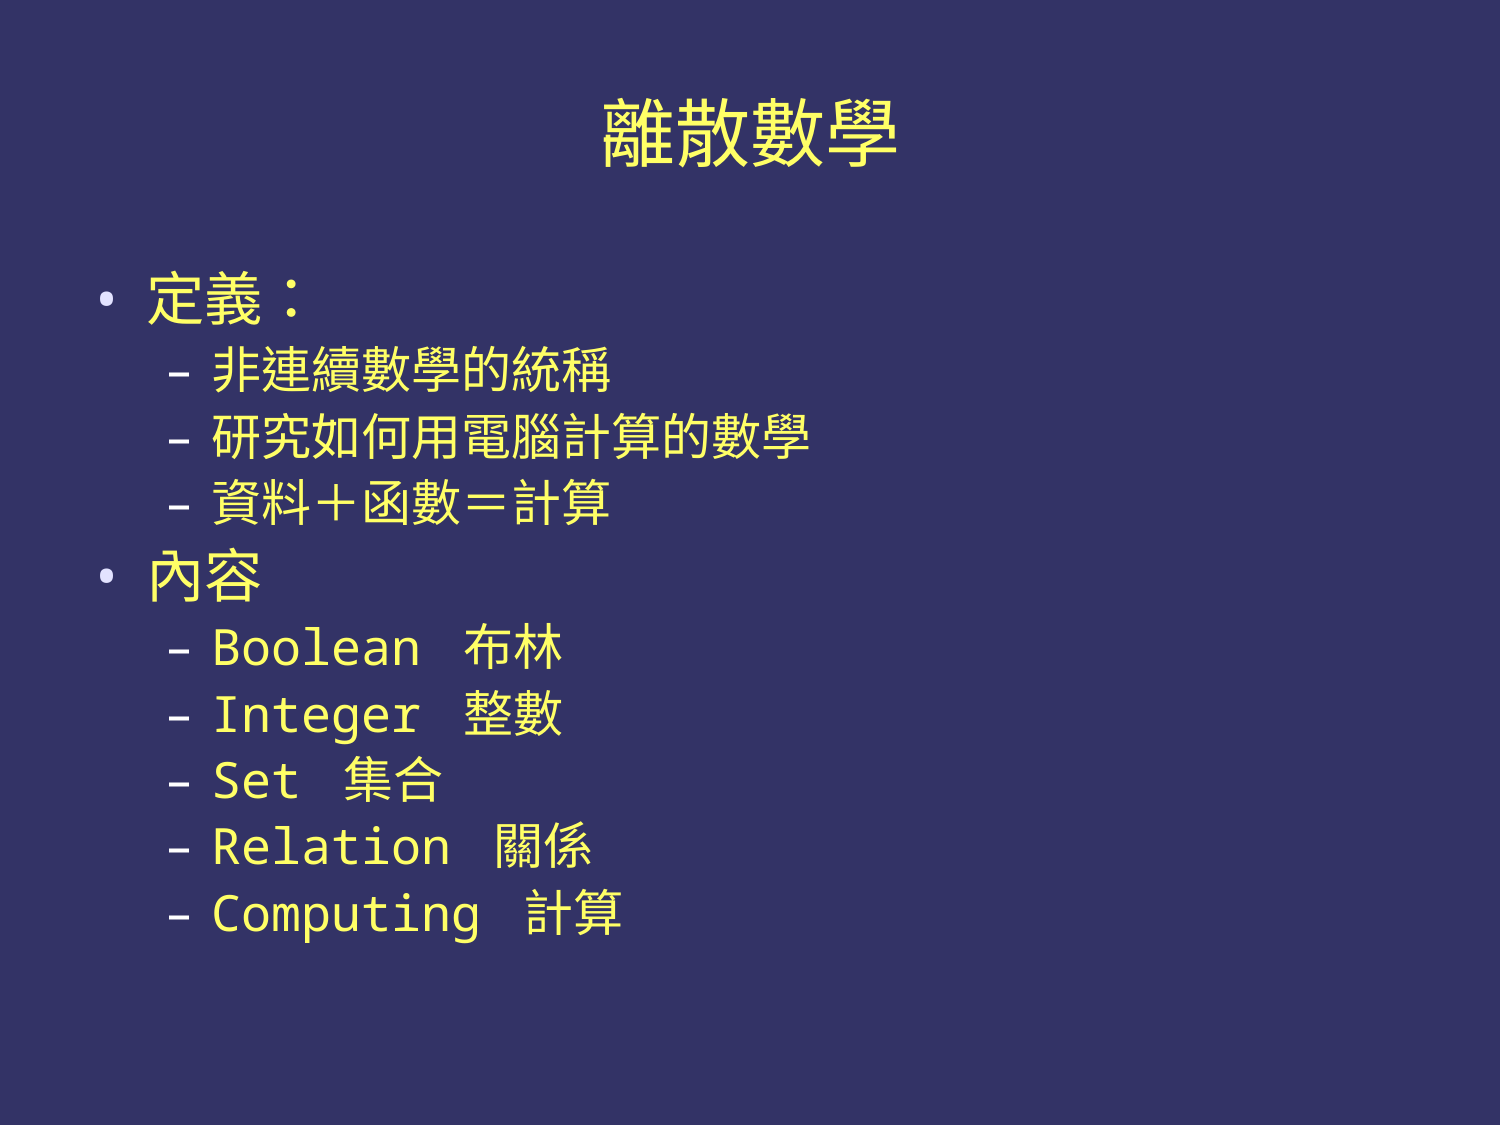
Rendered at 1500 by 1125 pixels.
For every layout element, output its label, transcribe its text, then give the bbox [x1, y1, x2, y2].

list 定義： 非連續數學的統稱 研究如何用電腦計算的數學 資料＋函數＝計算 內容 Boolean 布林 Integer 整數 Set 集合 Relation 關係 Computing 計算 [75, 262, 1426, 1001]
title 離散數學 [75, 37, 1426, 225]
